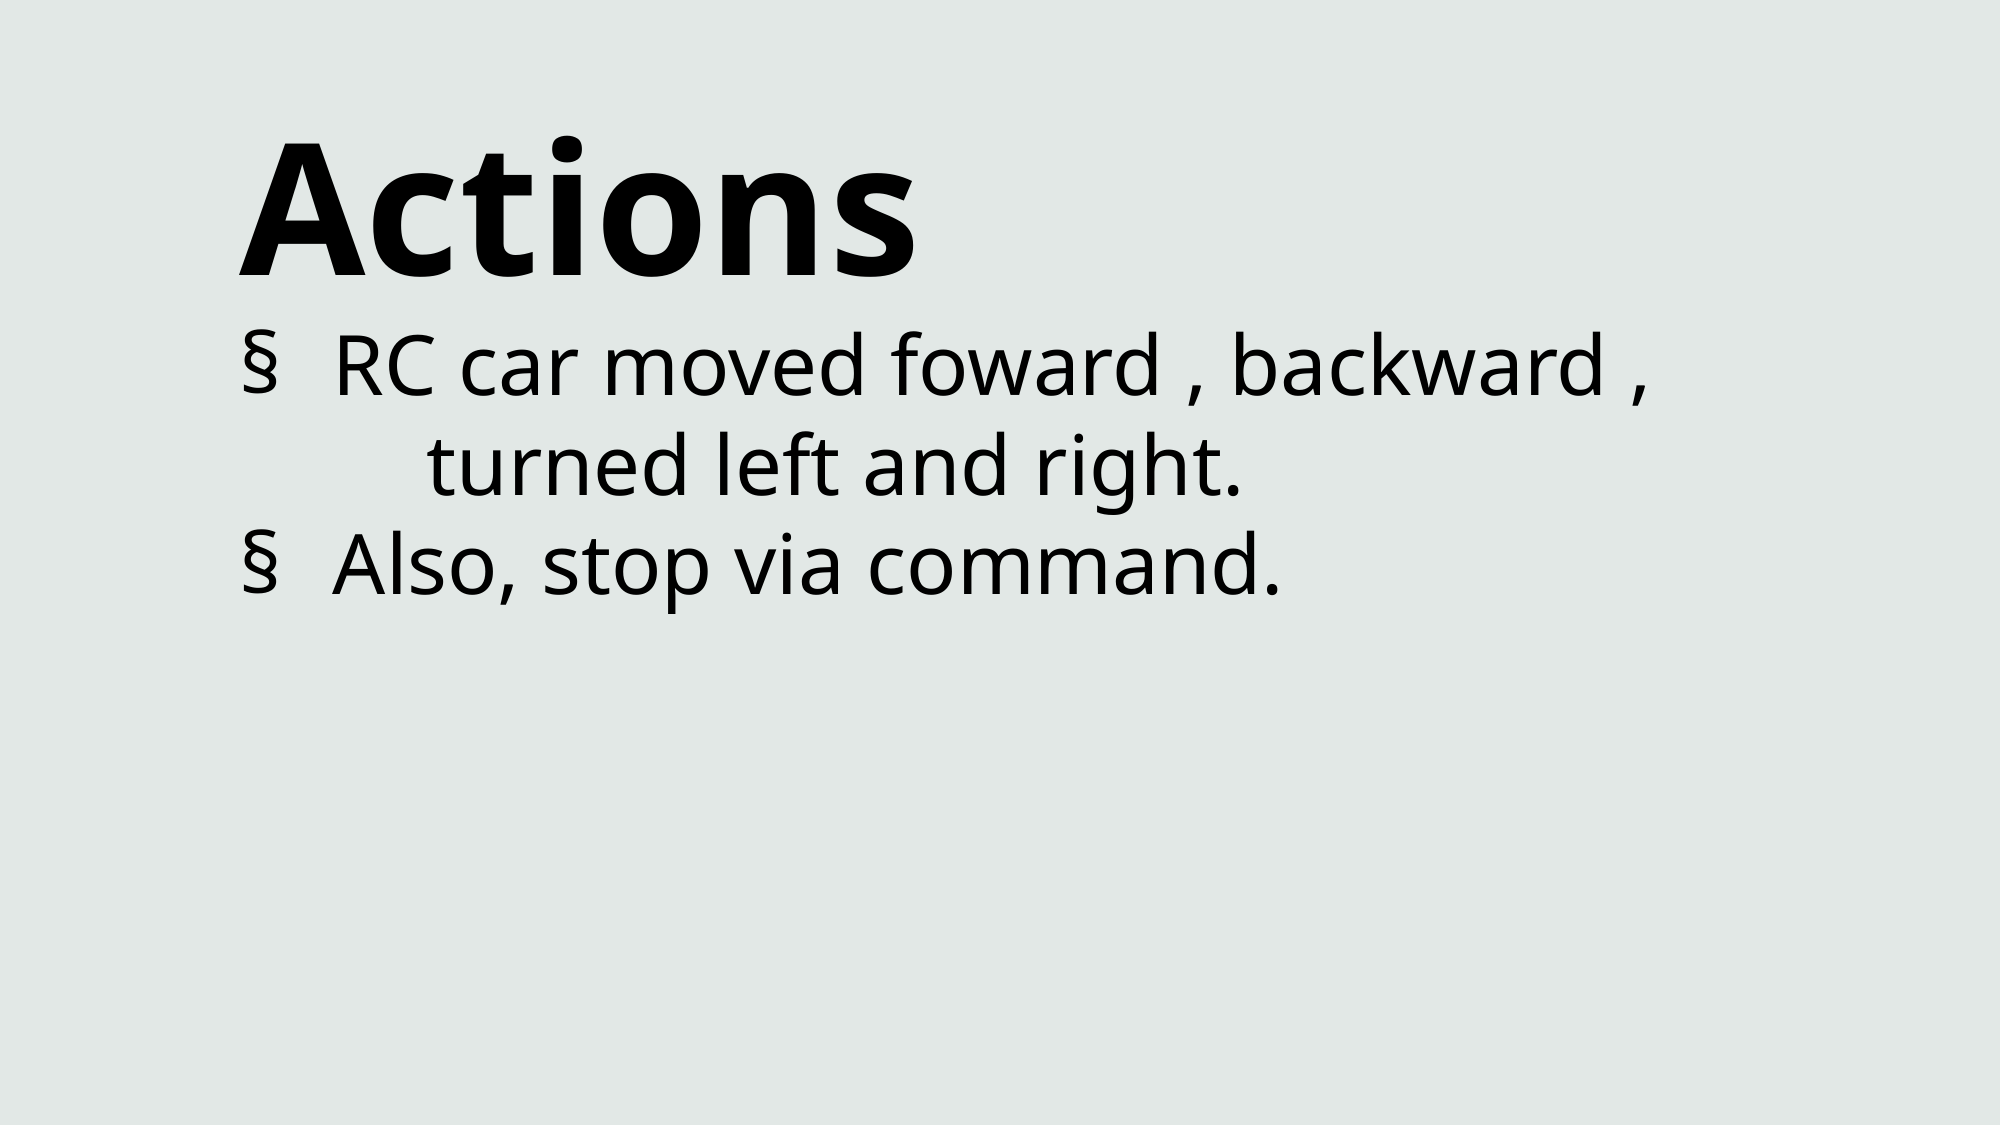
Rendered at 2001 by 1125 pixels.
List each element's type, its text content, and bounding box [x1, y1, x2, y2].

text_box Actions RC car moved foward , backward , turned left and right. Also, stop via command. [224, 84, 1967, 726]
